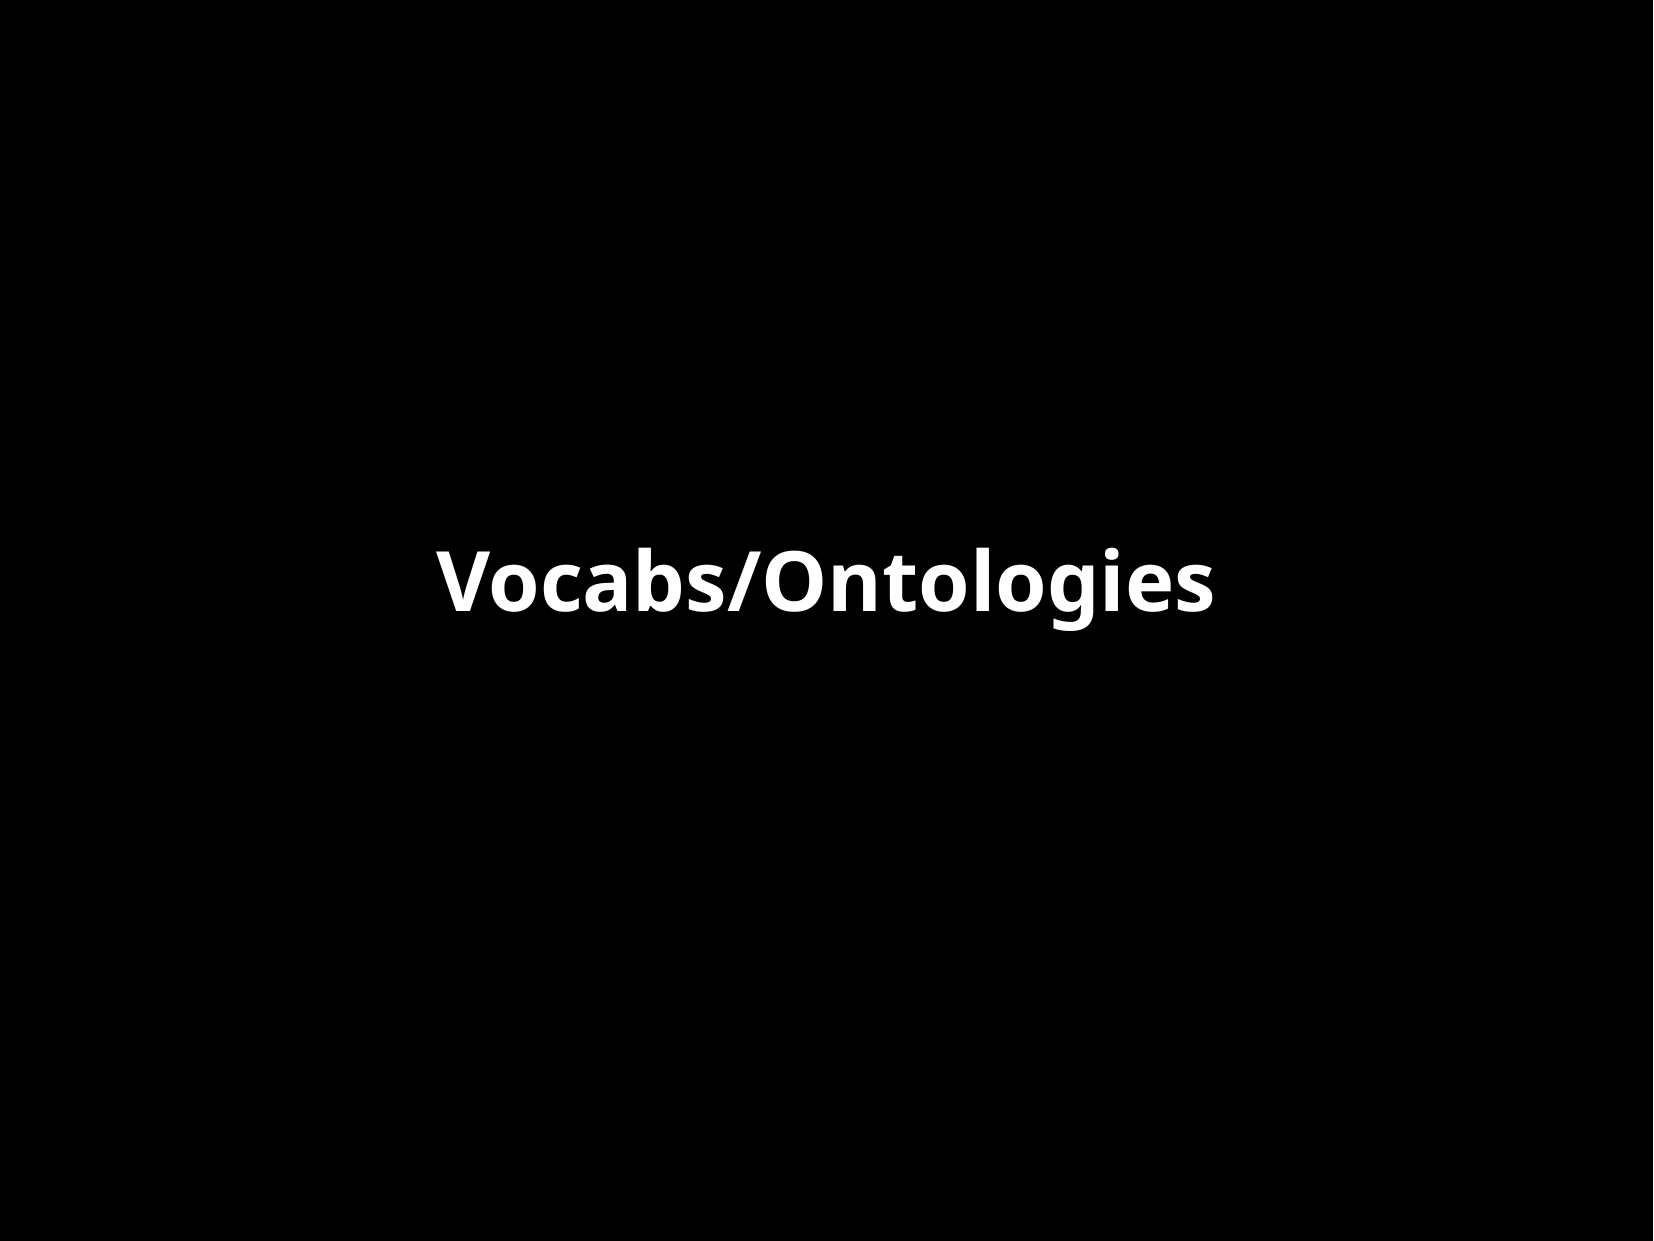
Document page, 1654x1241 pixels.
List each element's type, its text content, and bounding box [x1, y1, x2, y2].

subtitle Vocabs/Ontologies [82, 49, 1571, 1109]
